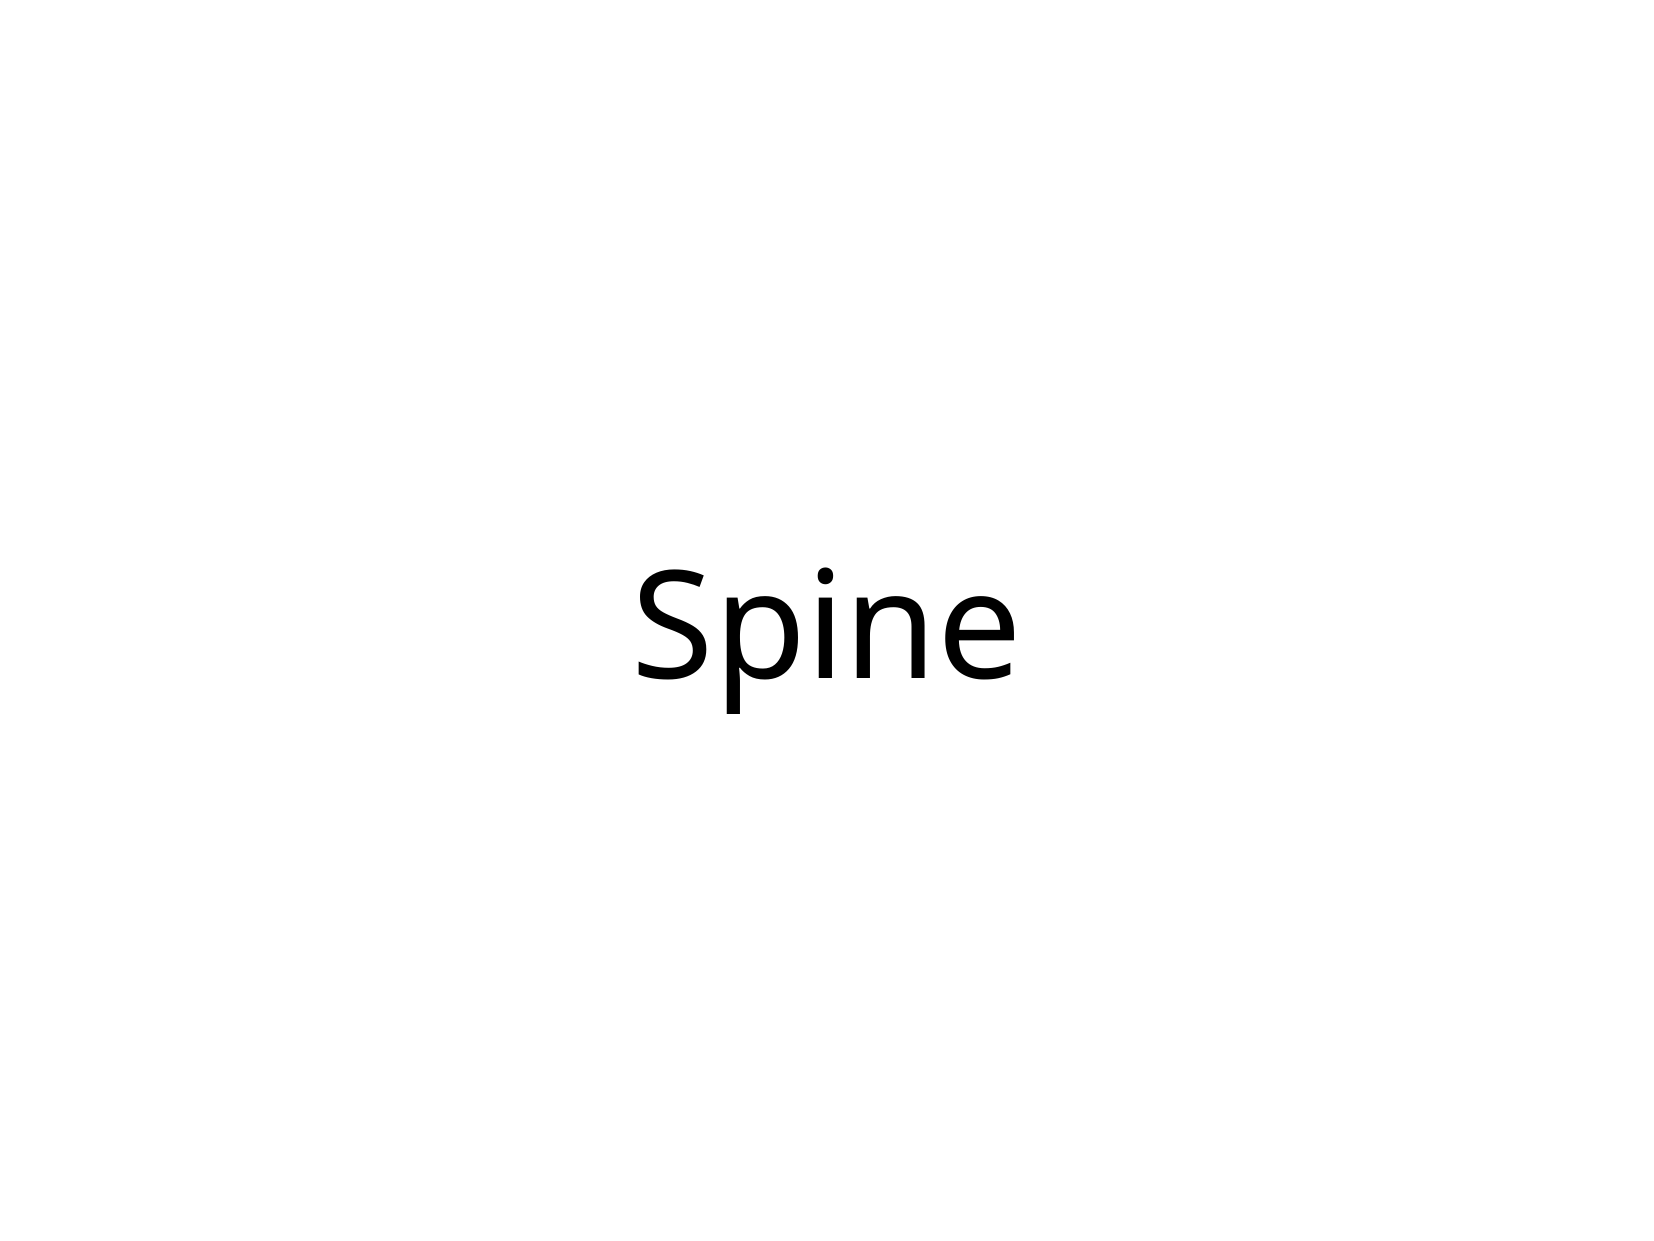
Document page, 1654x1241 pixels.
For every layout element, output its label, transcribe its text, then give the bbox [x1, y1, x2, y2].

title Spine [82, 516, 1571, 724]
